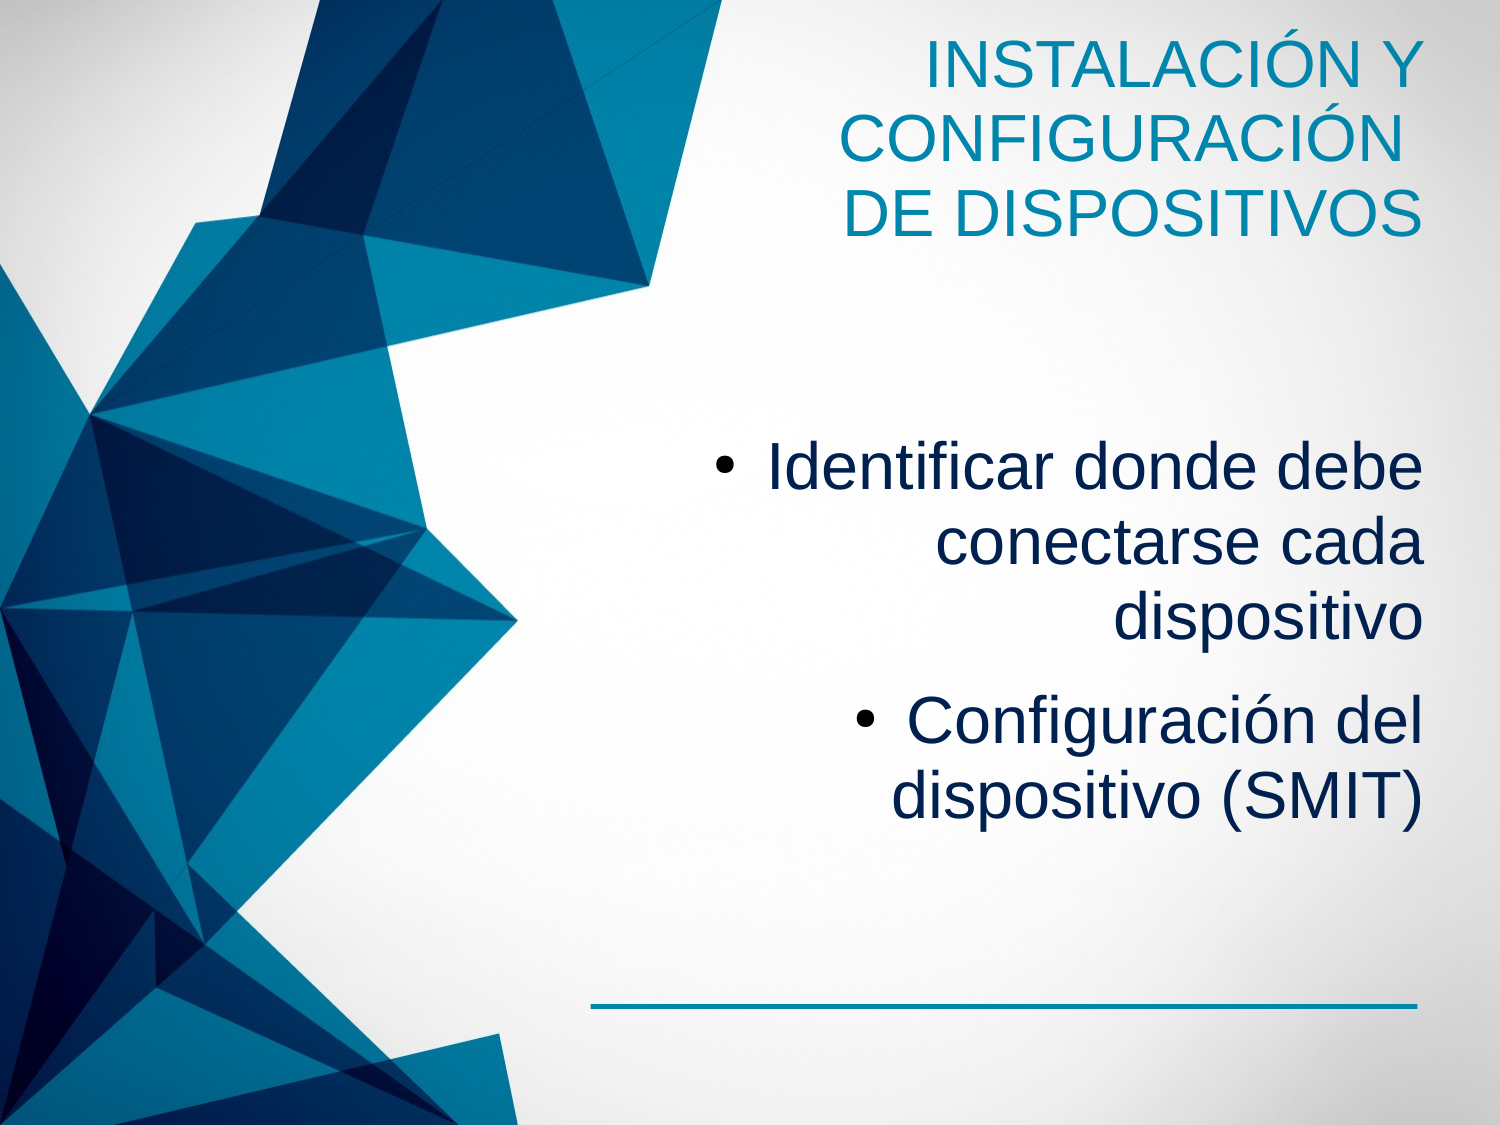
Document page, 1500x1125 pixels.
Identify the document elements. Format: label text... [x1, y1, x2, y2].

picture [0, 0, 1500, 1125]
title INSTALACIÓN Y CONFIGURACIÓN DE DISPOSITIVOS [708, 26, 1425, 251]
list Identificar donde debe conectarse cada dispositivo Configuración del dispositivo (SMIT) [590, 324, 1425, 1006]
